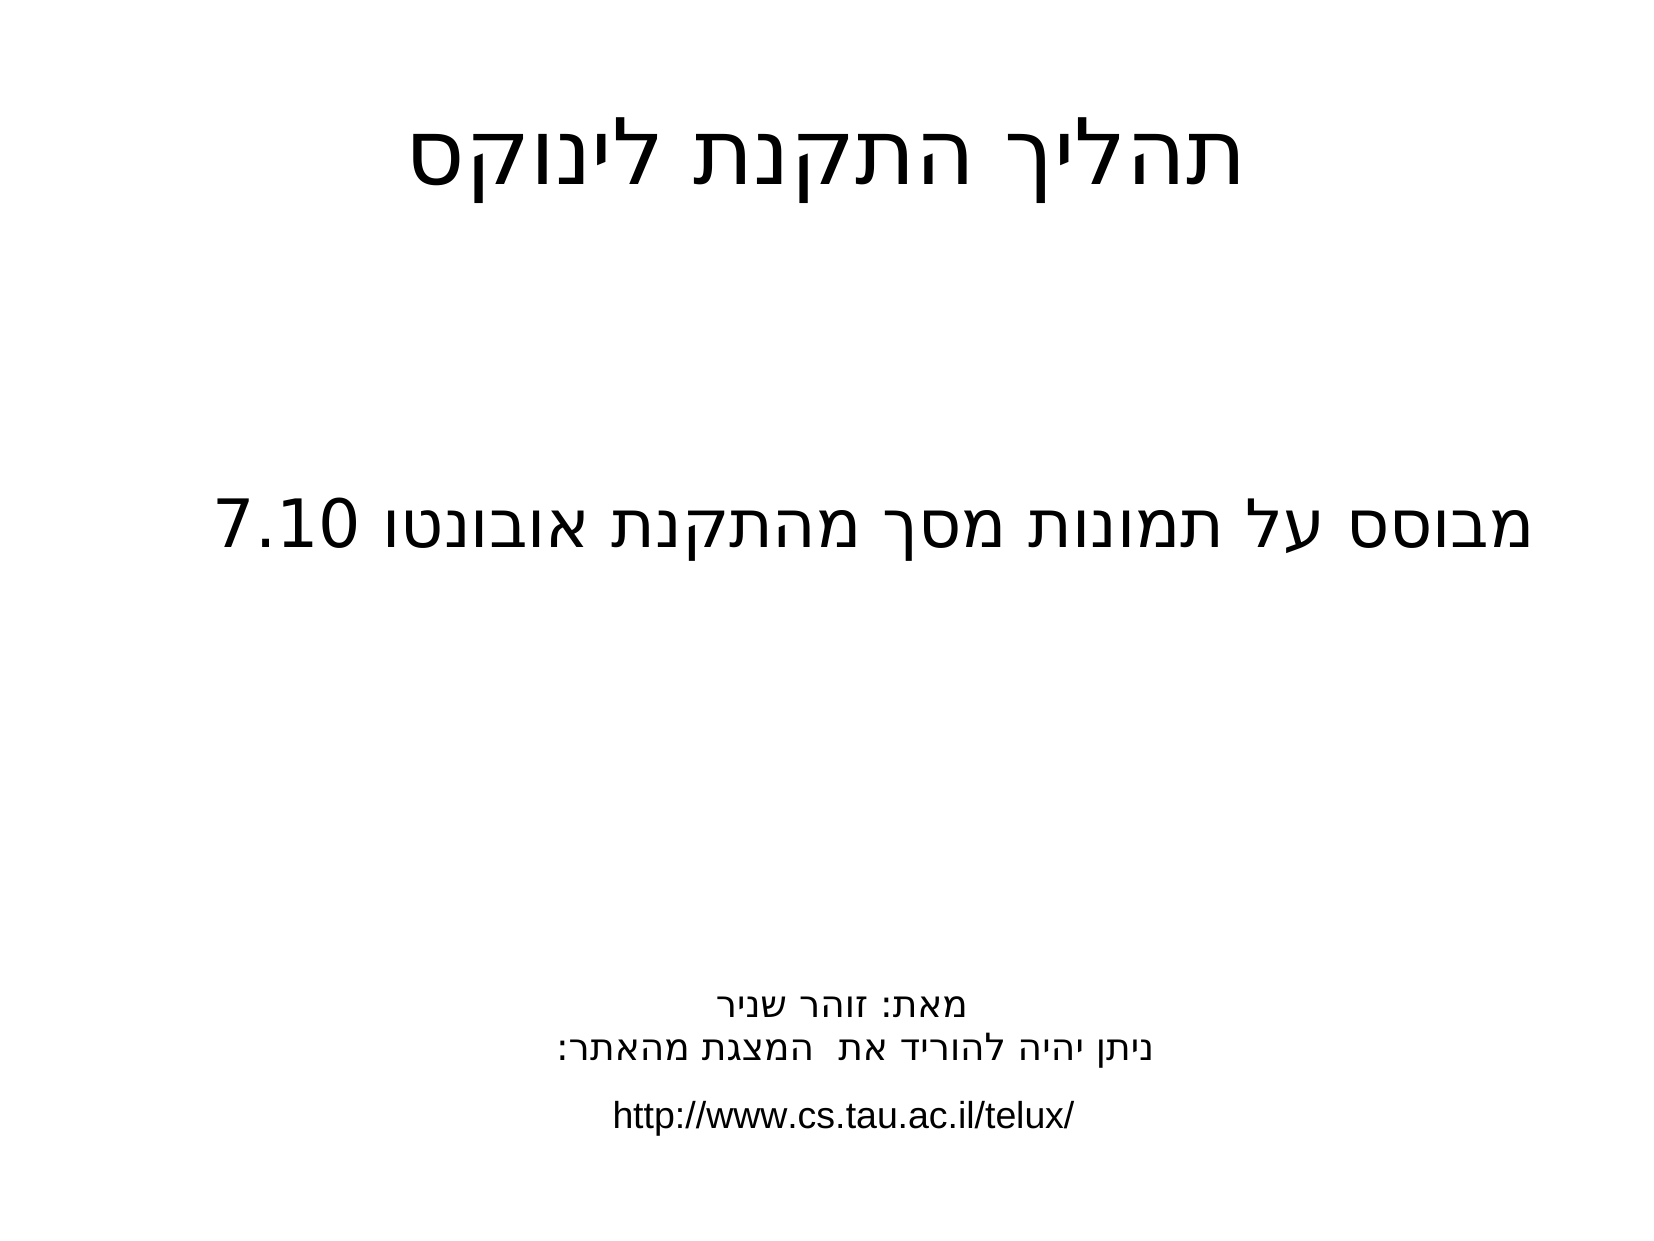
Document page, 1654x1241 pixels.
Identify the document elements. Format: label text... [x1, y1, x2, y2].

subtitle מבוסס על תמונות מסך מהתקנת אובונטו 7.10 [82, 297, 1571, 826]
text_box http://www.cs.tau.ac.il/telux/ [487, 1087, 1201, 1145]
title תהליך התקנת לינוקס [82, 49, 1571, 257]
text_box מאת: זוהר שניר ניתן יהיה להוריד את המצגת מהאתר: [514, 975, 1170, 1087]
